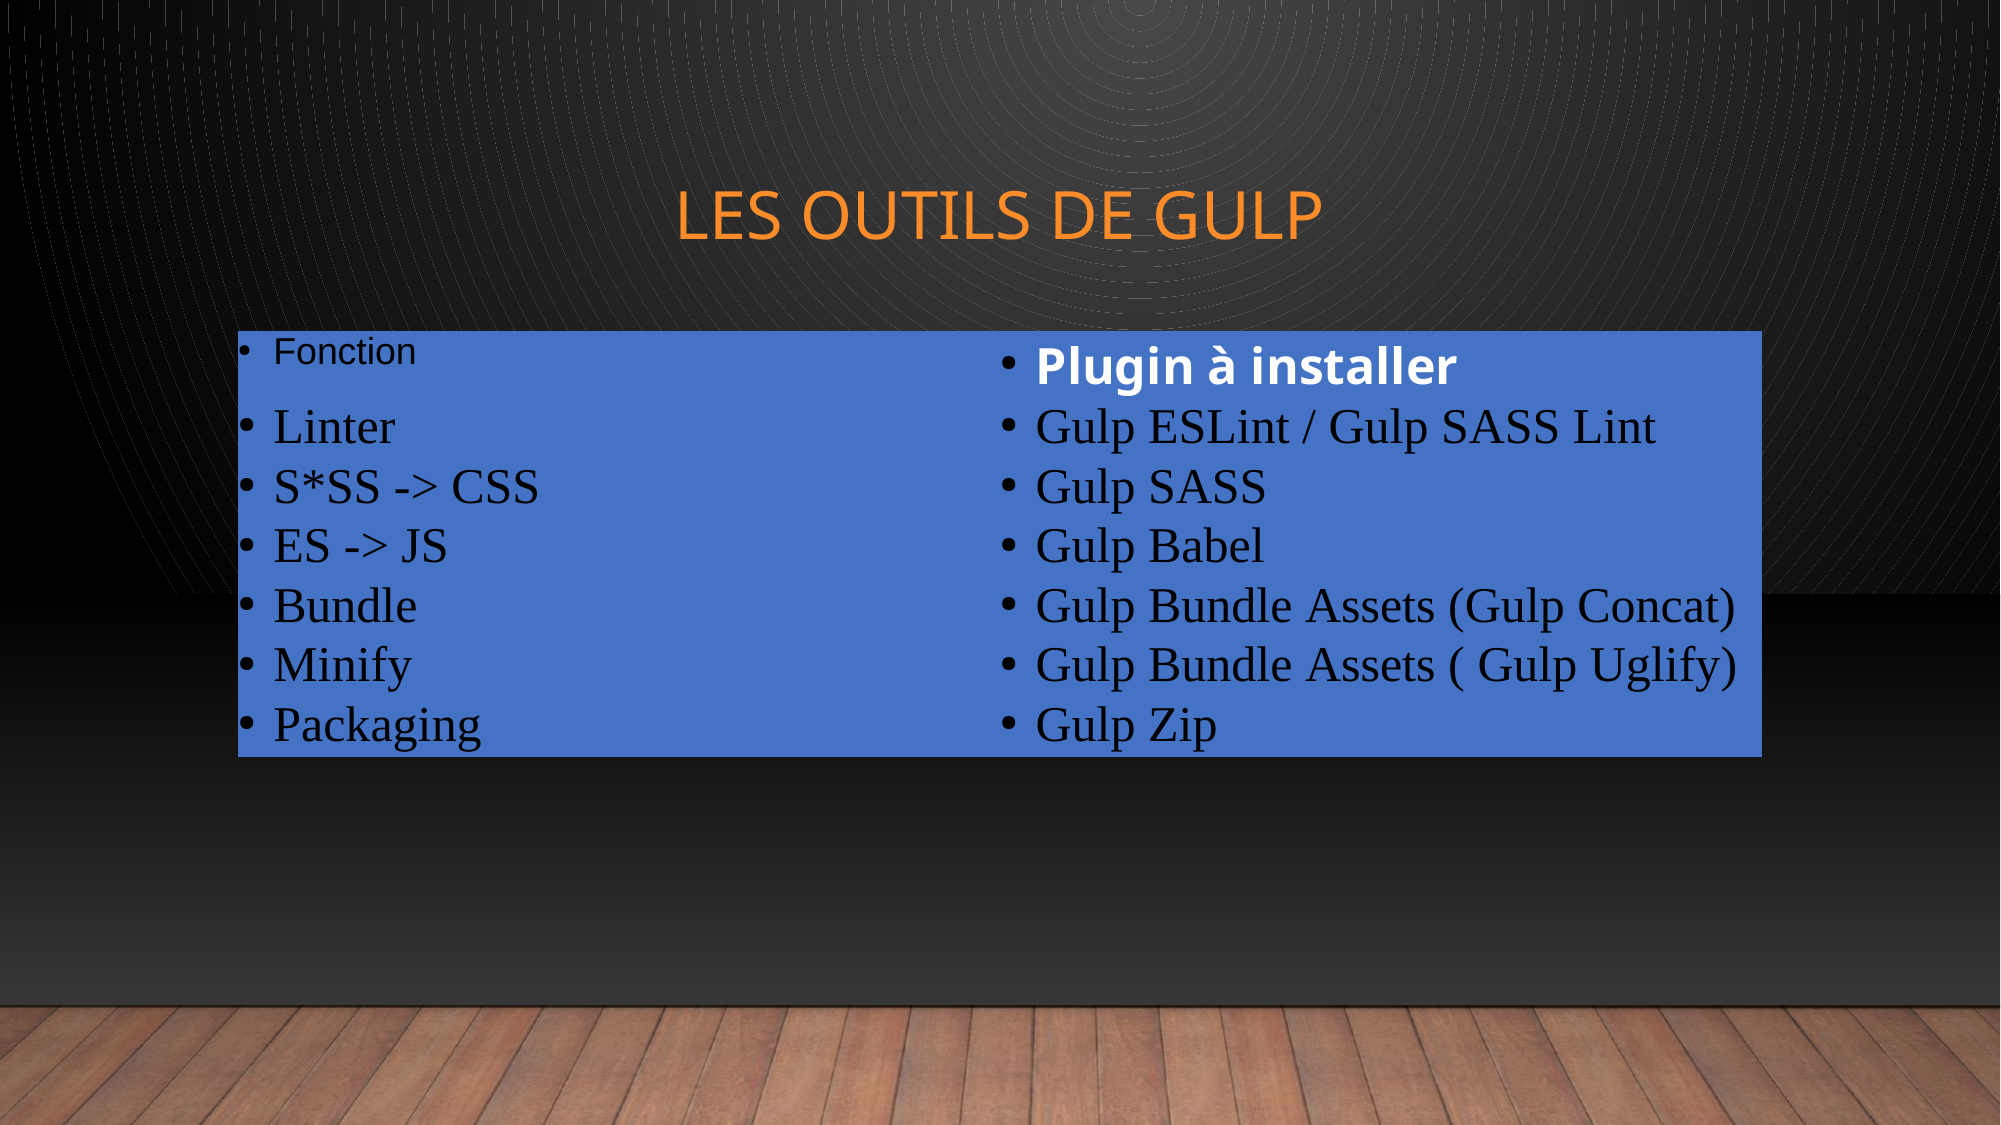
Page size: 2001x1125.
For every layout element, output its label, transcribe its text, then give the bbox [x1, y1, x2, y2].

table_cell Linter [238, 399, 1000, 459]
table_cell Gulp Bundle Assets (Gulp Concat) [1000, 578, 1762, 637]
table_cell S*SS -> CSS [238, 459, 1000, 518]
table_cell Gulp Zip [1000, 697, 1762, 757]
table_header Fonction [238, 331, 1000, 399]
table_cell Minify [238, 637, 1000, 697]
table_cell ES -> JS [238, 518, 1000, 578]
title Les outils de gulp [238, 131, 1763, 305]
table_cell Bundle [238, 578, 1000, 637]
table_cell Packaging [238, 697, 1000, 757]
table_header Plugin à installer [1000, 331, 1762, 399]
table_cell Gulp Bundle Assets ( Gulp Uglify) [1000, 637, 1762, 697]
table_cell Gulp ESLint / Gulp SASS Lint [1000, 399, 1762, 459]
table_cell Gulp SASS [1000, 459, 1762, 518]
table_cell Gulp Babel [1000, 518, 1762, 578]
